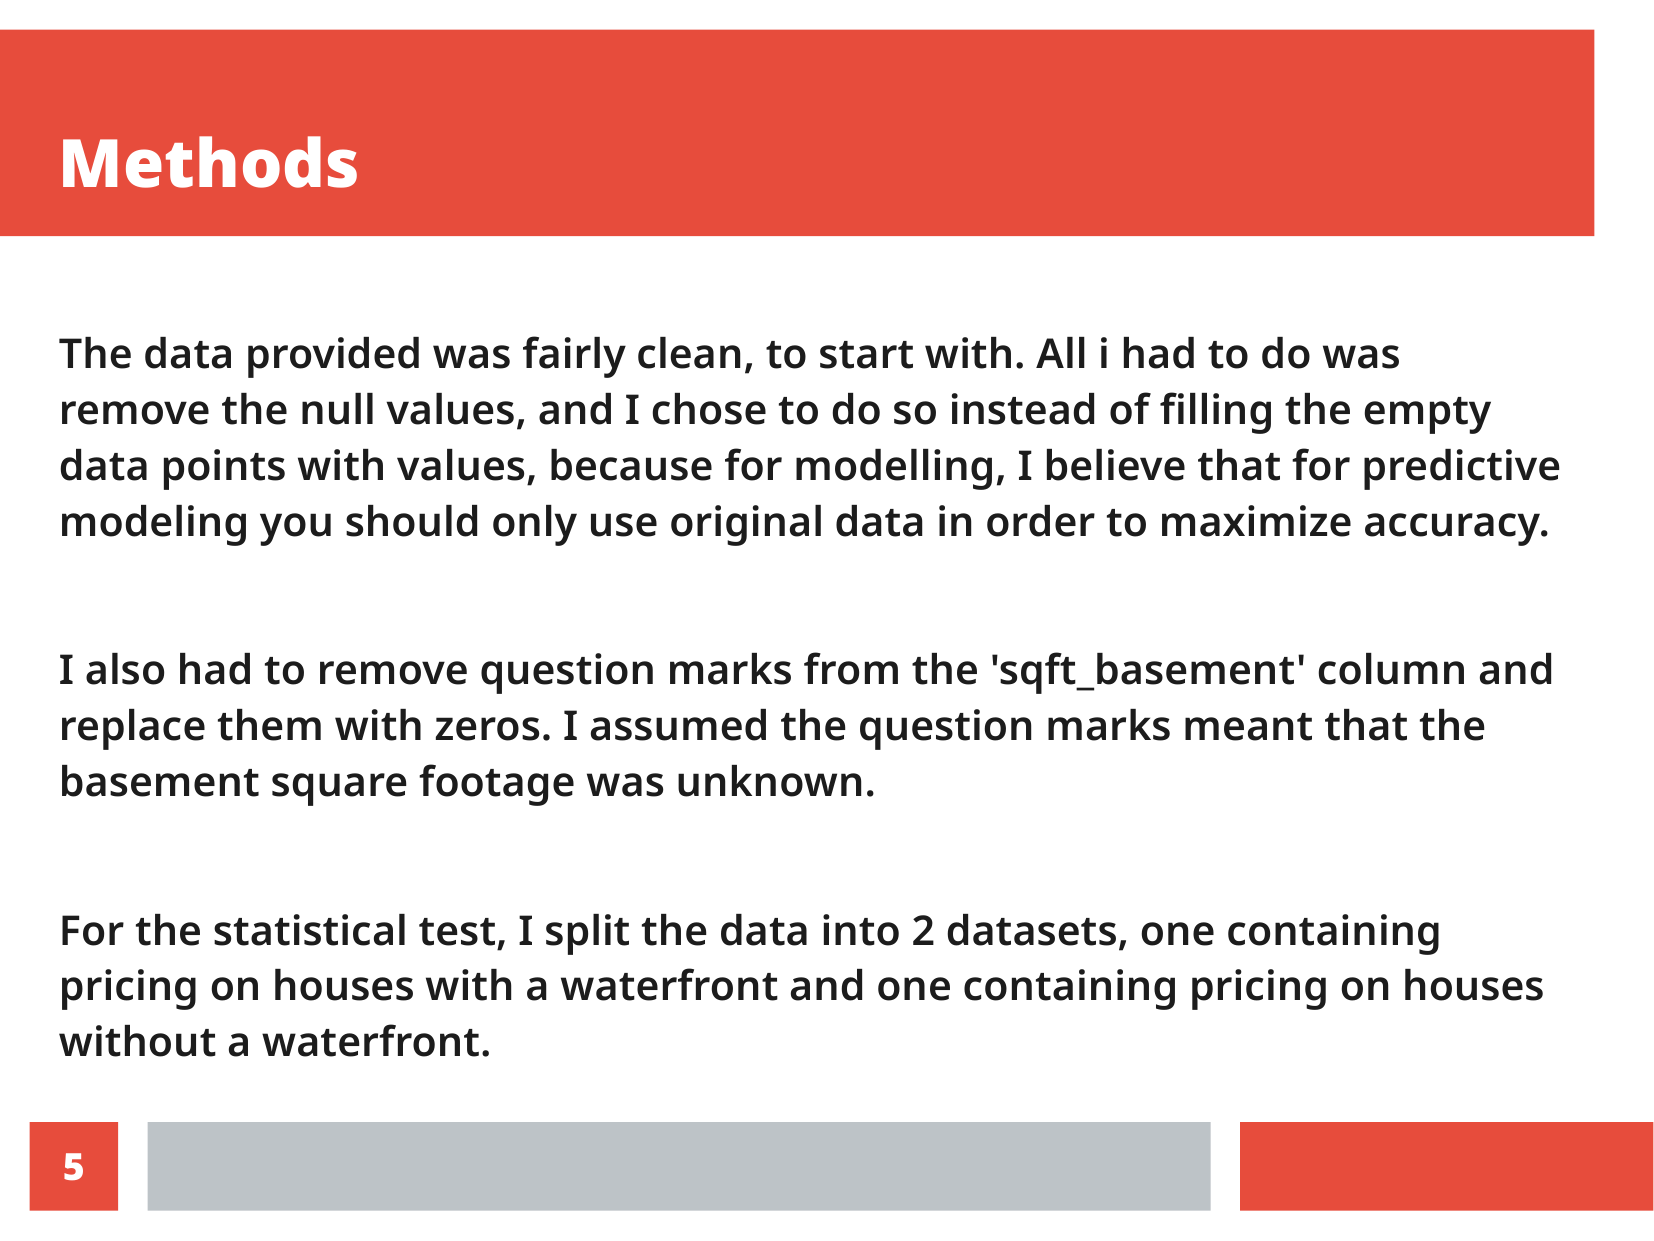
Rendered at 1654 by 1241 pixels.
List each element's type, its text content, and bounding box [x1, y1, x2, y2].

title Methods [59, 59, 1595, 207]
list The data provided was fairly clean, to start with. All i had to do was remove the null values, and I chose to do so instead of filling the empty data points with values, because for modelling, I believe that for predictive modeling you should only use original data in order to maximize accuracy. I also had to remove question marks from the 'sqft_basement' column and replace them with zeros. I assumed the question marks meant that the basement square footage was unknown. For the statistical test, I split the data into 2 datasets, one containing pricing on houses with a waterfront and one containing pricing on houses without a waterfront. [59, 324, 1565, 1093]
